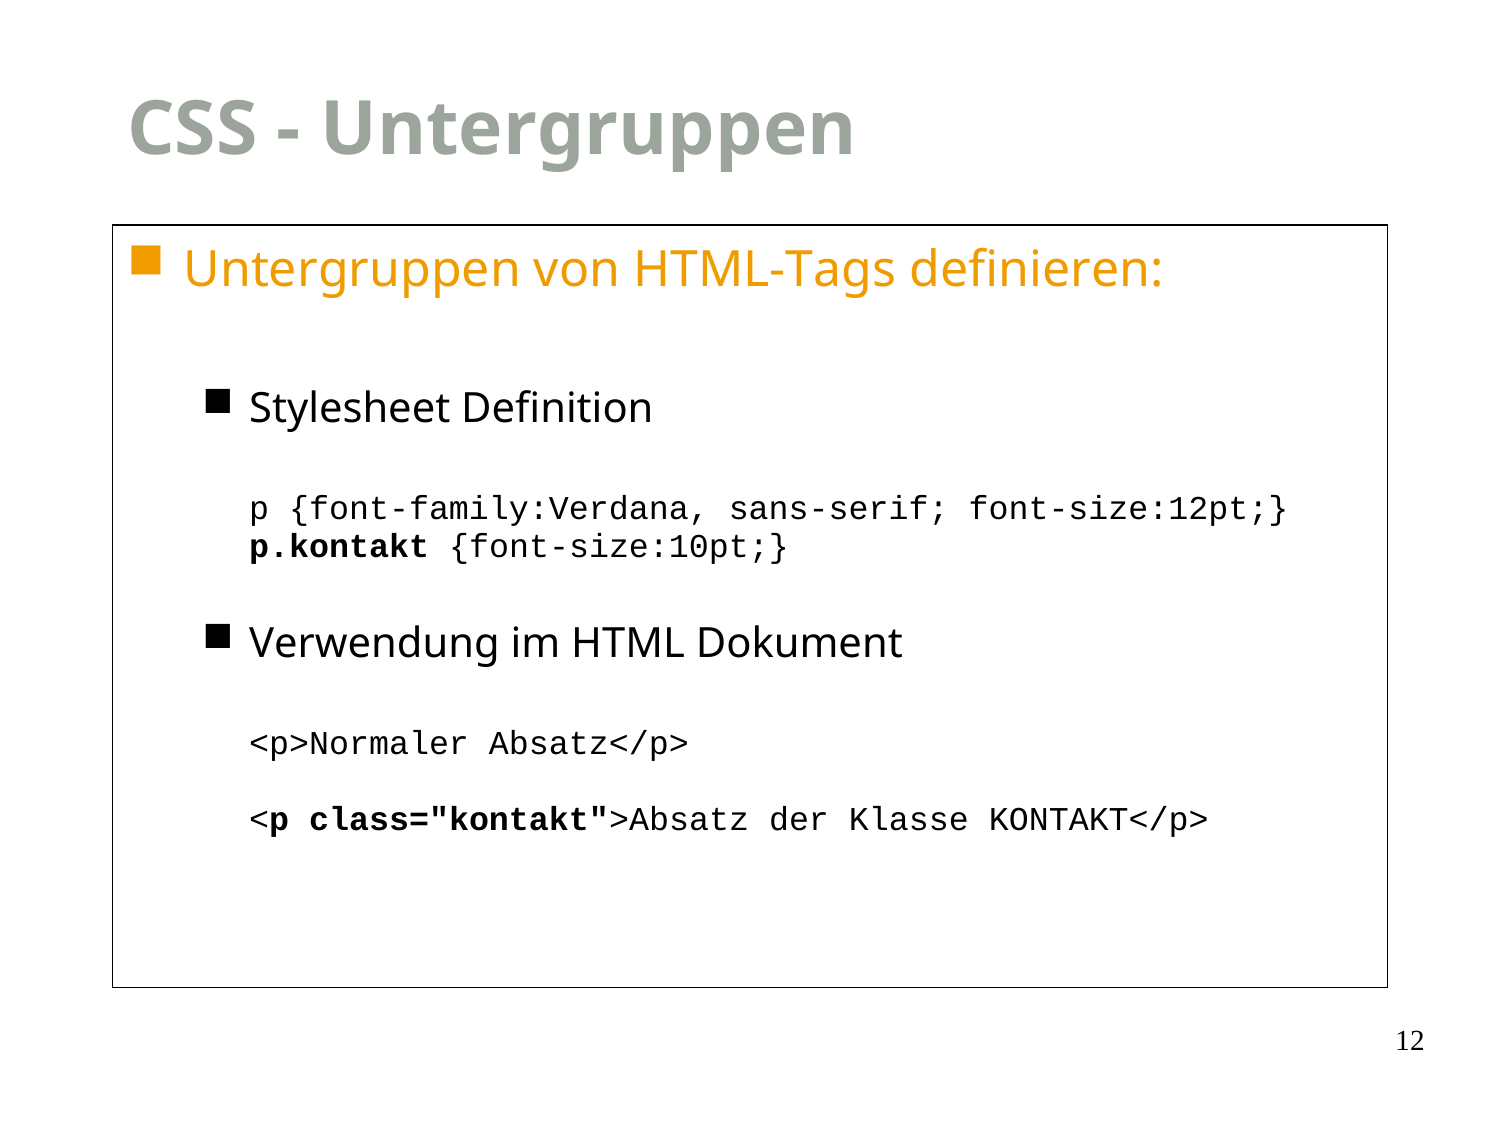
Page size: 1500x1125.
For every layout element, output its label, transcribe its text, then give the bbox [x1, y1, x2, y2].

list Untergruppen von HTML-Tags definieren: Stylesheet Definition p {font-family:Verdana, sans-serif; font-size:12pt;} p.kontakt {font-size:10pt;} Verwendung im HTML Dokument <p>Normaler Absatz</p> <p class="kontakt">Absatz der Klasse KONTAKT</p> [112, 224, 1388, 988]
title CSS - Untergruppen [112, 71, 1388, 179]
